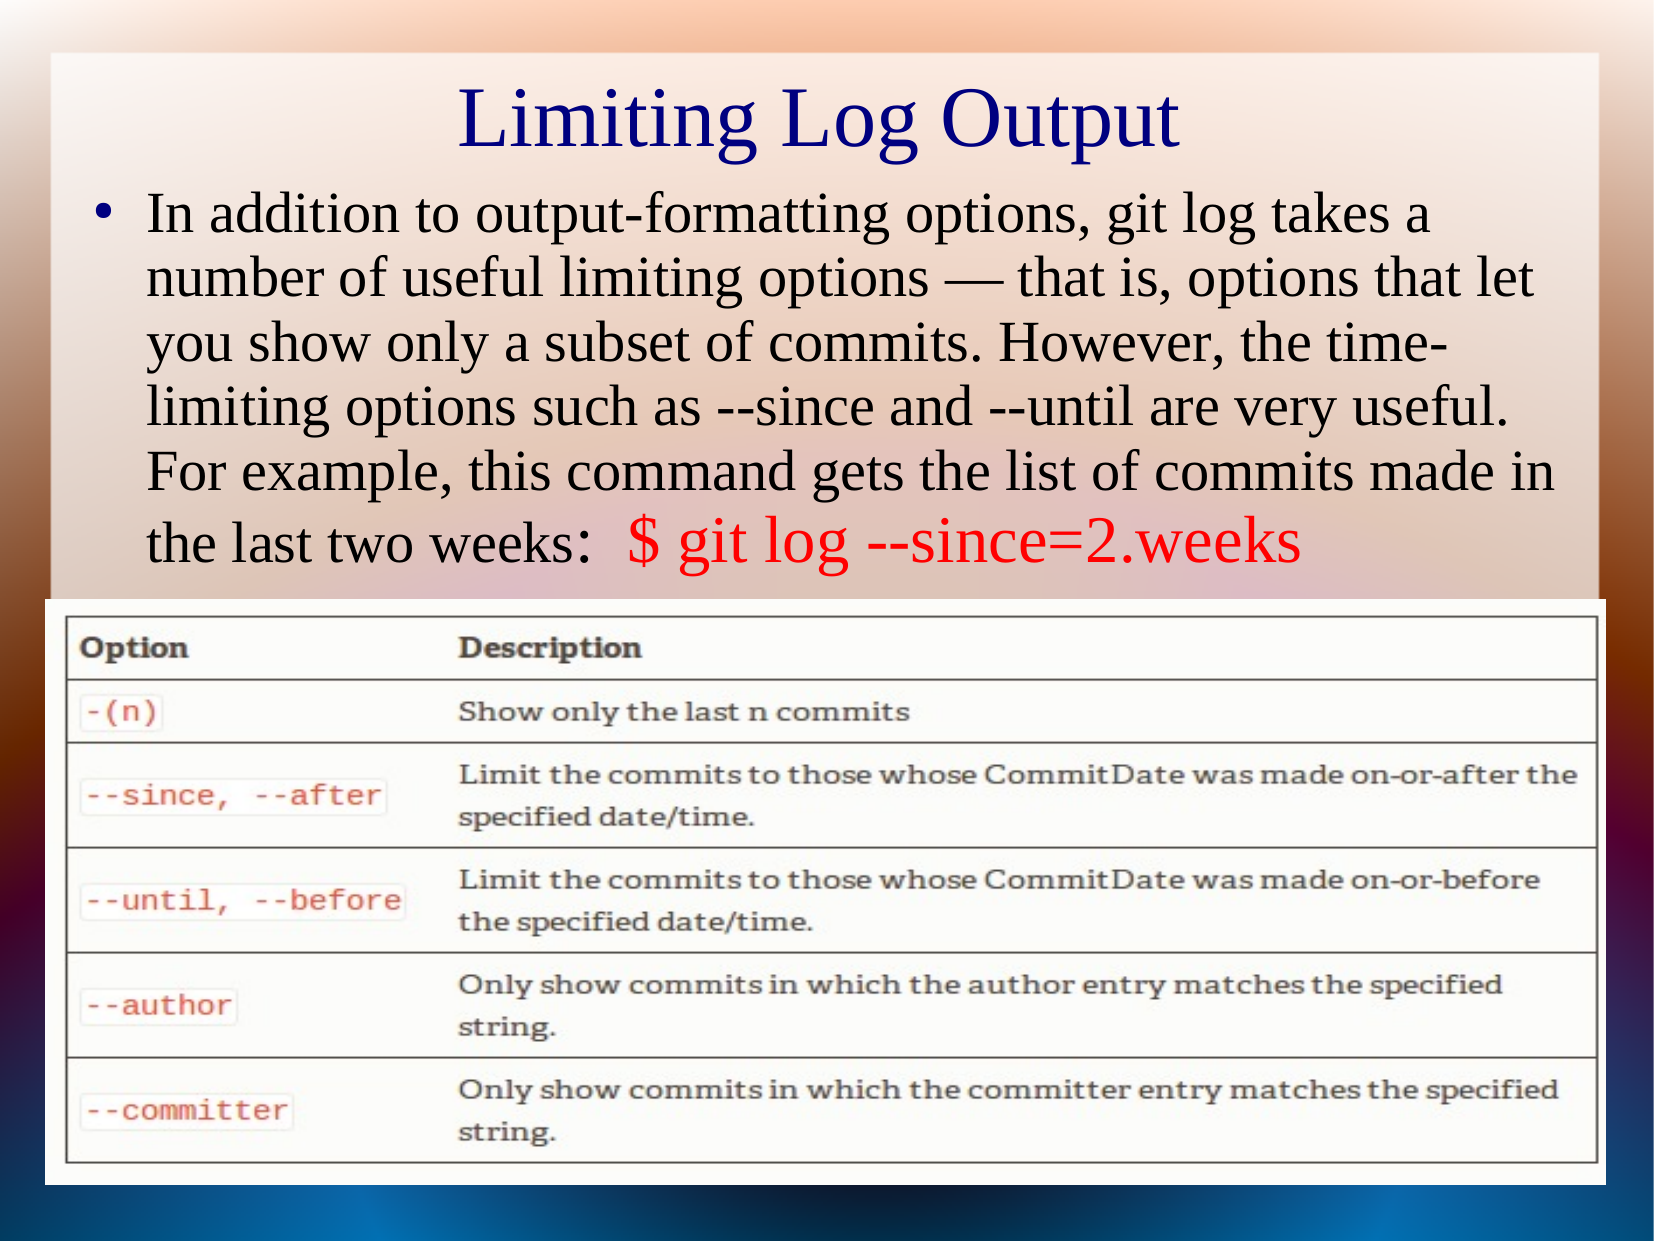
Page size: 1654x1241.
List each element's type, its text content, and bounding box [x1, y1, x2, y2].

list In addition to output-formatting options, git log takes a number of useful limiting options — that is, options that let you show only a subset of commits. However, the time-limiting options such as --since and --until are very useful. For example, this command gets the list of commits made in the last two weeks: $ git log --since=2.weeks [75, 180, 1564, 599]
title Limiting Log Output [75, 13, 1564, 180]
picture [0, 0, 1654, 1241]
